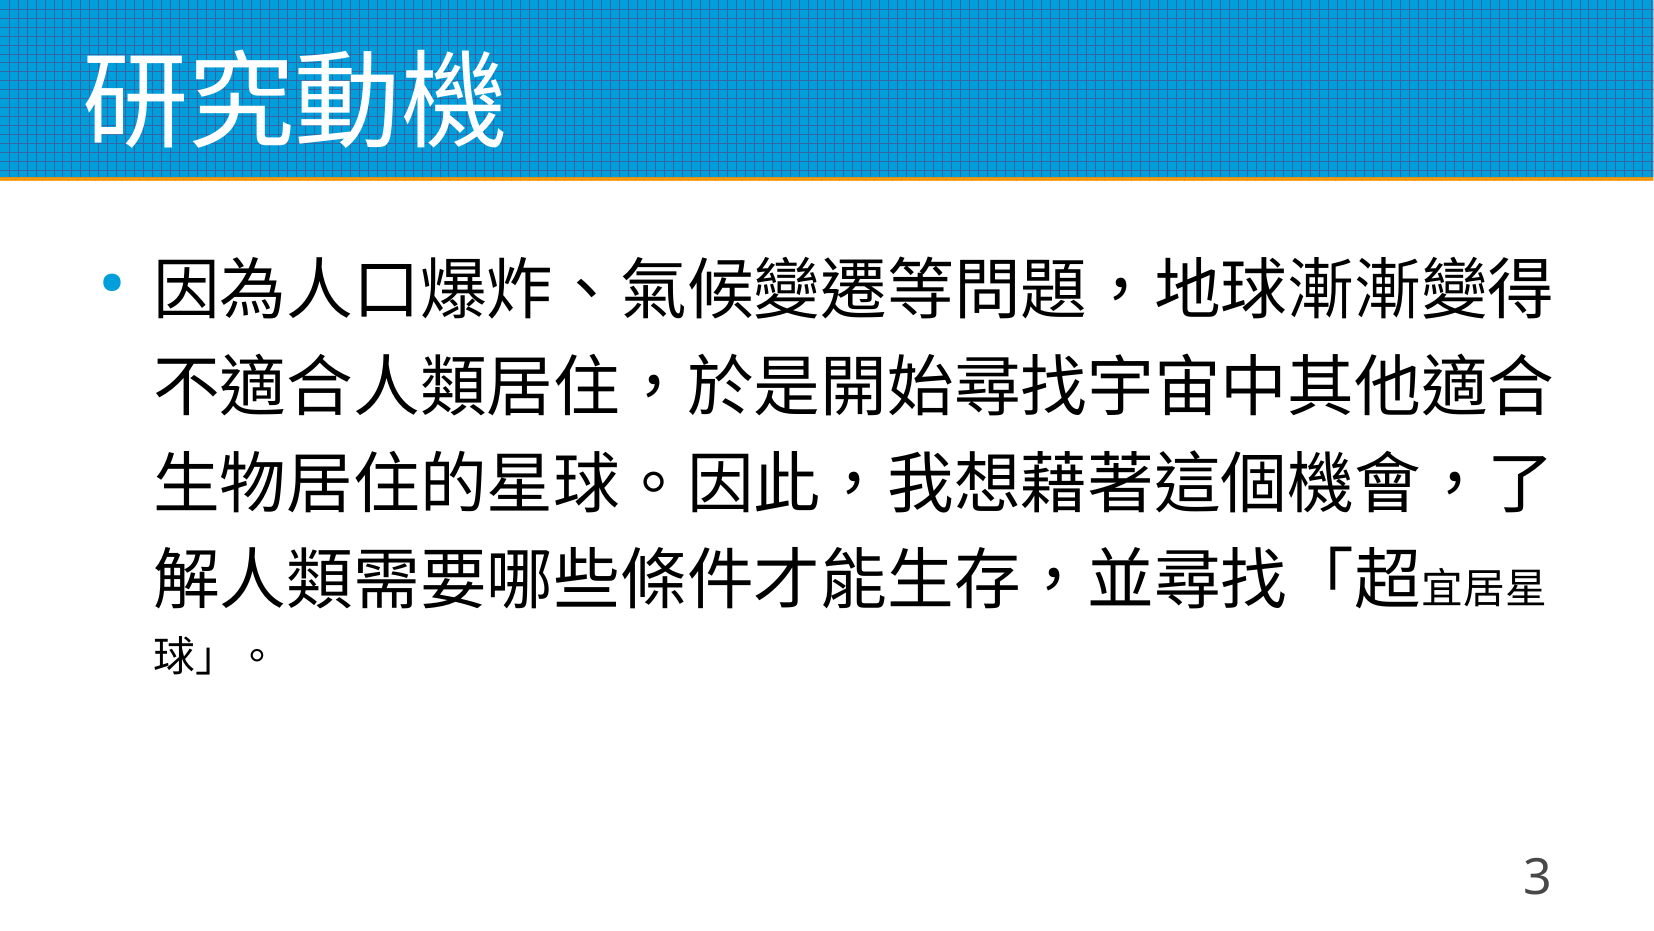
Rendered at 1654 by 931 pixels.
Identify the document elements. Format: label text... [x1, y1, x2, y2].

list 因為人口爆炸、氣候變遷等問題，地球漸漸變得不適合人類居住，於是開始尋找宇宙中其他適合生物居住的星球。因此，我想藉著這個機會，了解人類需要哪些條件才能生存，並尋找「超宜居星球」。 [82, 236, 1563, 811]
title 研究動機 [82, 14, 1571, 171]
